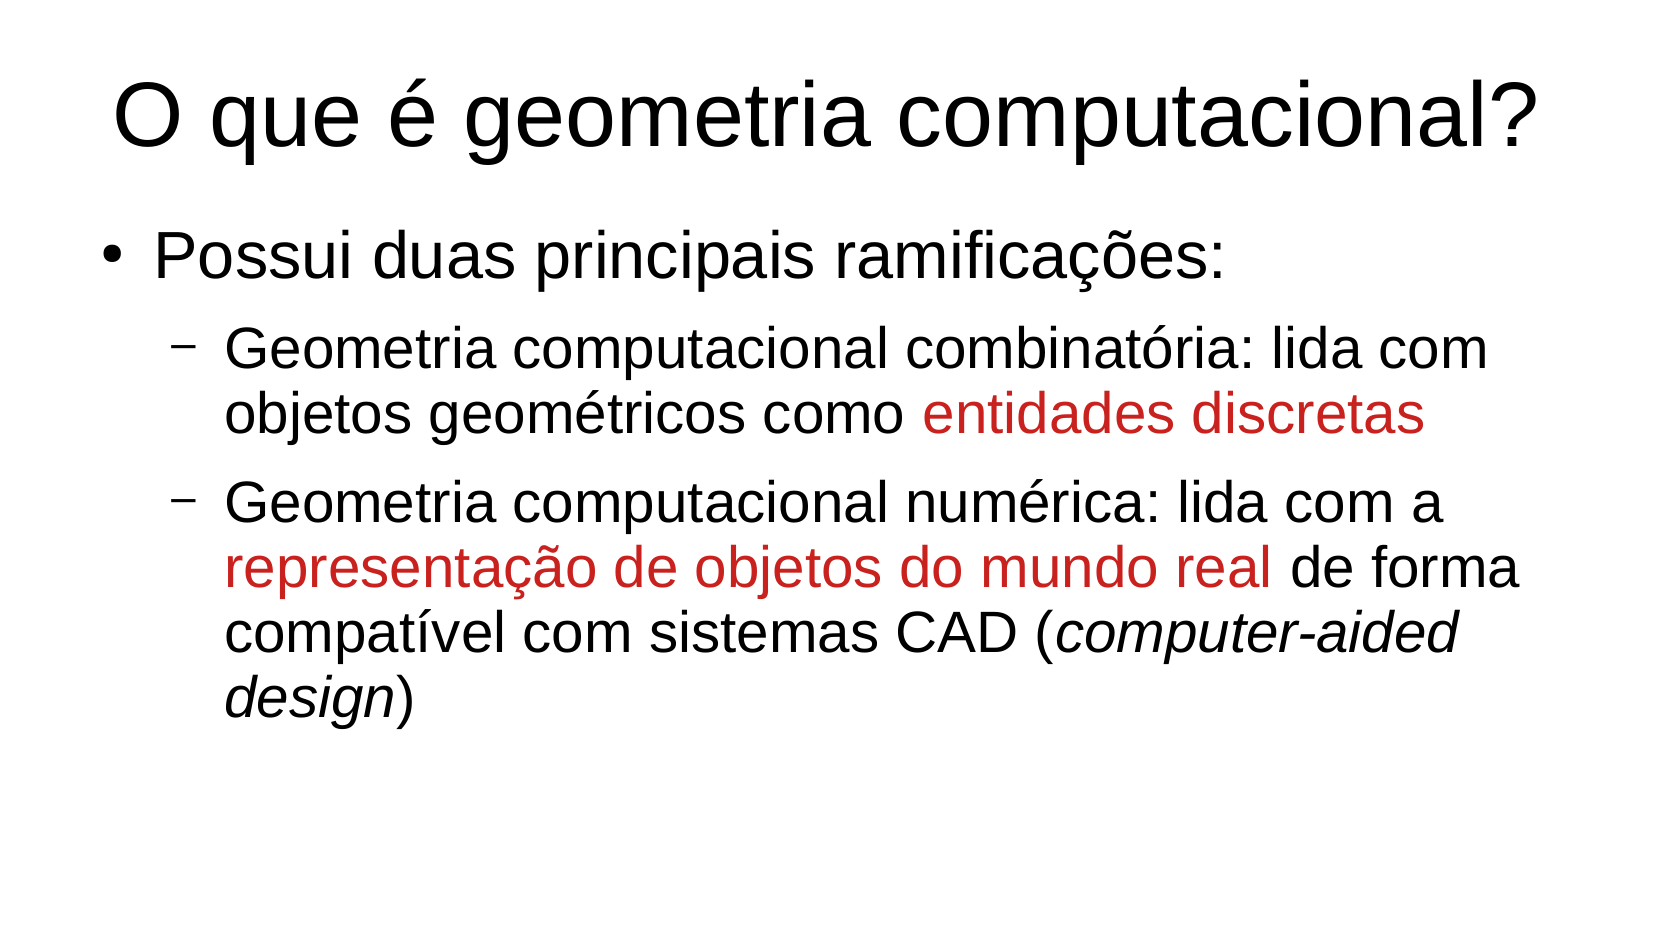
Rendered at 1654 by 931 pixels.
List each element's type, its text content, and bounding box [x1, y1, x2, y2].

list Possui duas principais ramificações: Geometria computacional combinatória: lida com objetos geométricos como entidades discretas Geometria computacional numérica: lida com a representação de objetos do mundo real de forma compatível com sistemas CAD (computer-aided design) [82, 217, 1571, 758]
title O que é geometria computacional? [82, 37, 1571, 193]
